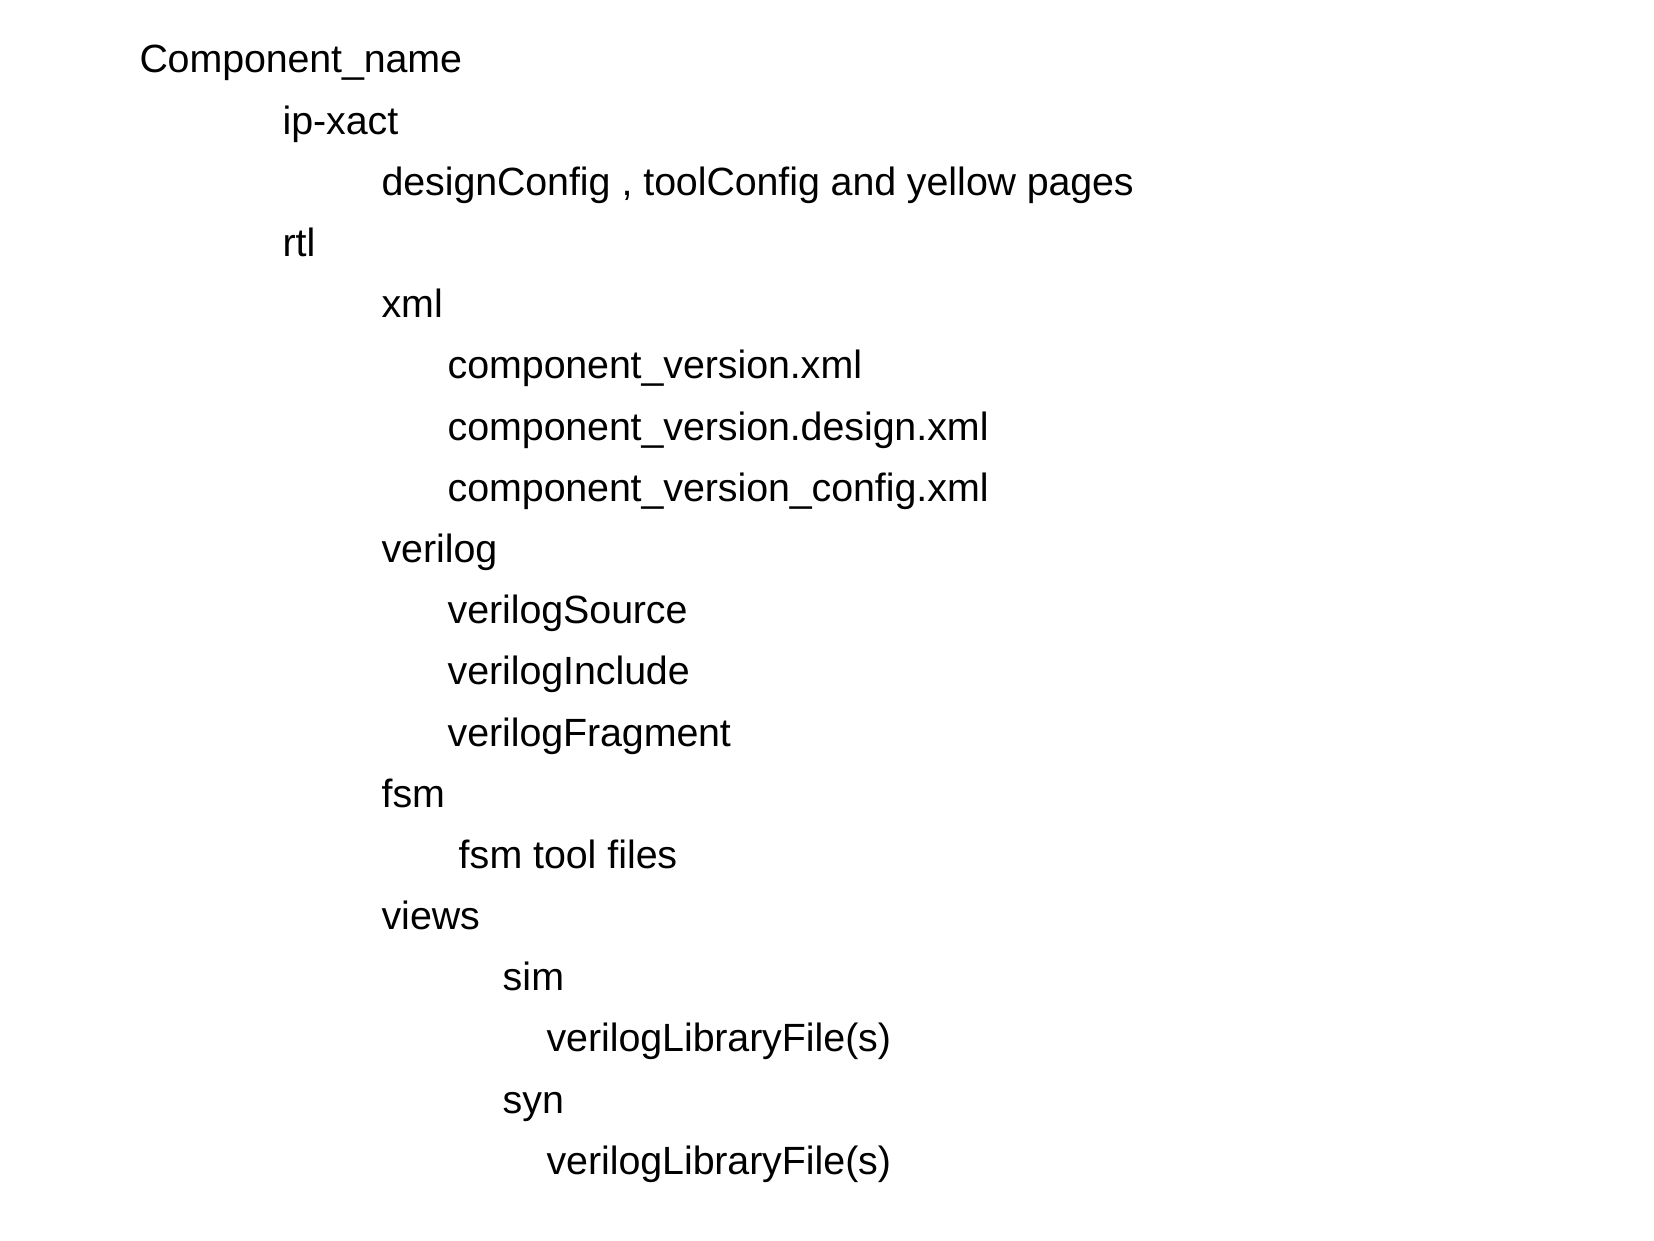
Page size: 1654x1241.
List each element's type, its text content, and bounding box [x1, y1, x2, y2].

list Component_name ip-xact designConfig , toolConfig and yellow pages rtl xml component_version.xml component_version.design.xml component_version_config.xml verilog verilogSource verilogInclude verilogFragment fsm fsm tool files views sim verilogLibraryFile(s) syn verilogLibraryFile(s) [86, 37, 1576, 1201]
